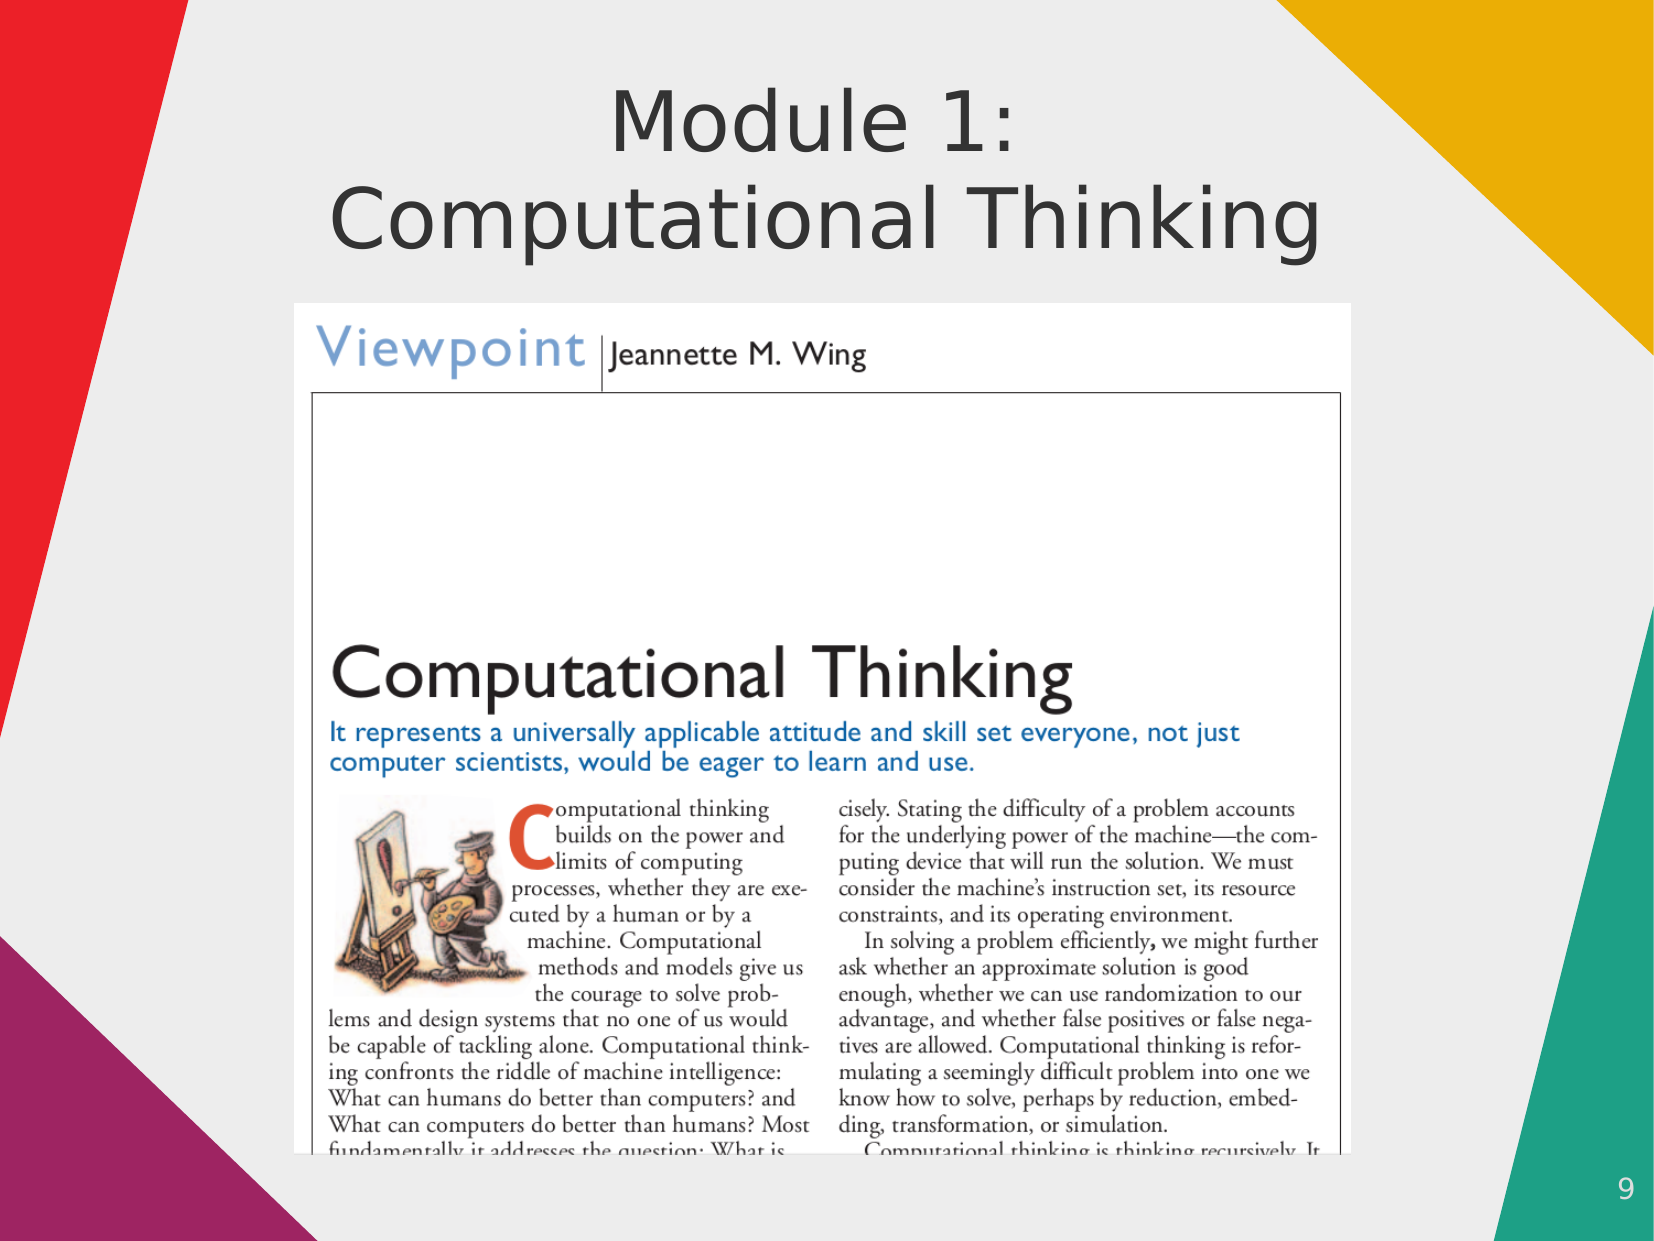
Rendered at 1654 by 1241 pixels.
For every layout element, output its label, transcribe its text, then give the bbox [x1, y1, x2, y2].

title Module 1: Computational Thinking [114, 73, 1539, 271]
picture [294, 303, 1351, 1156]
